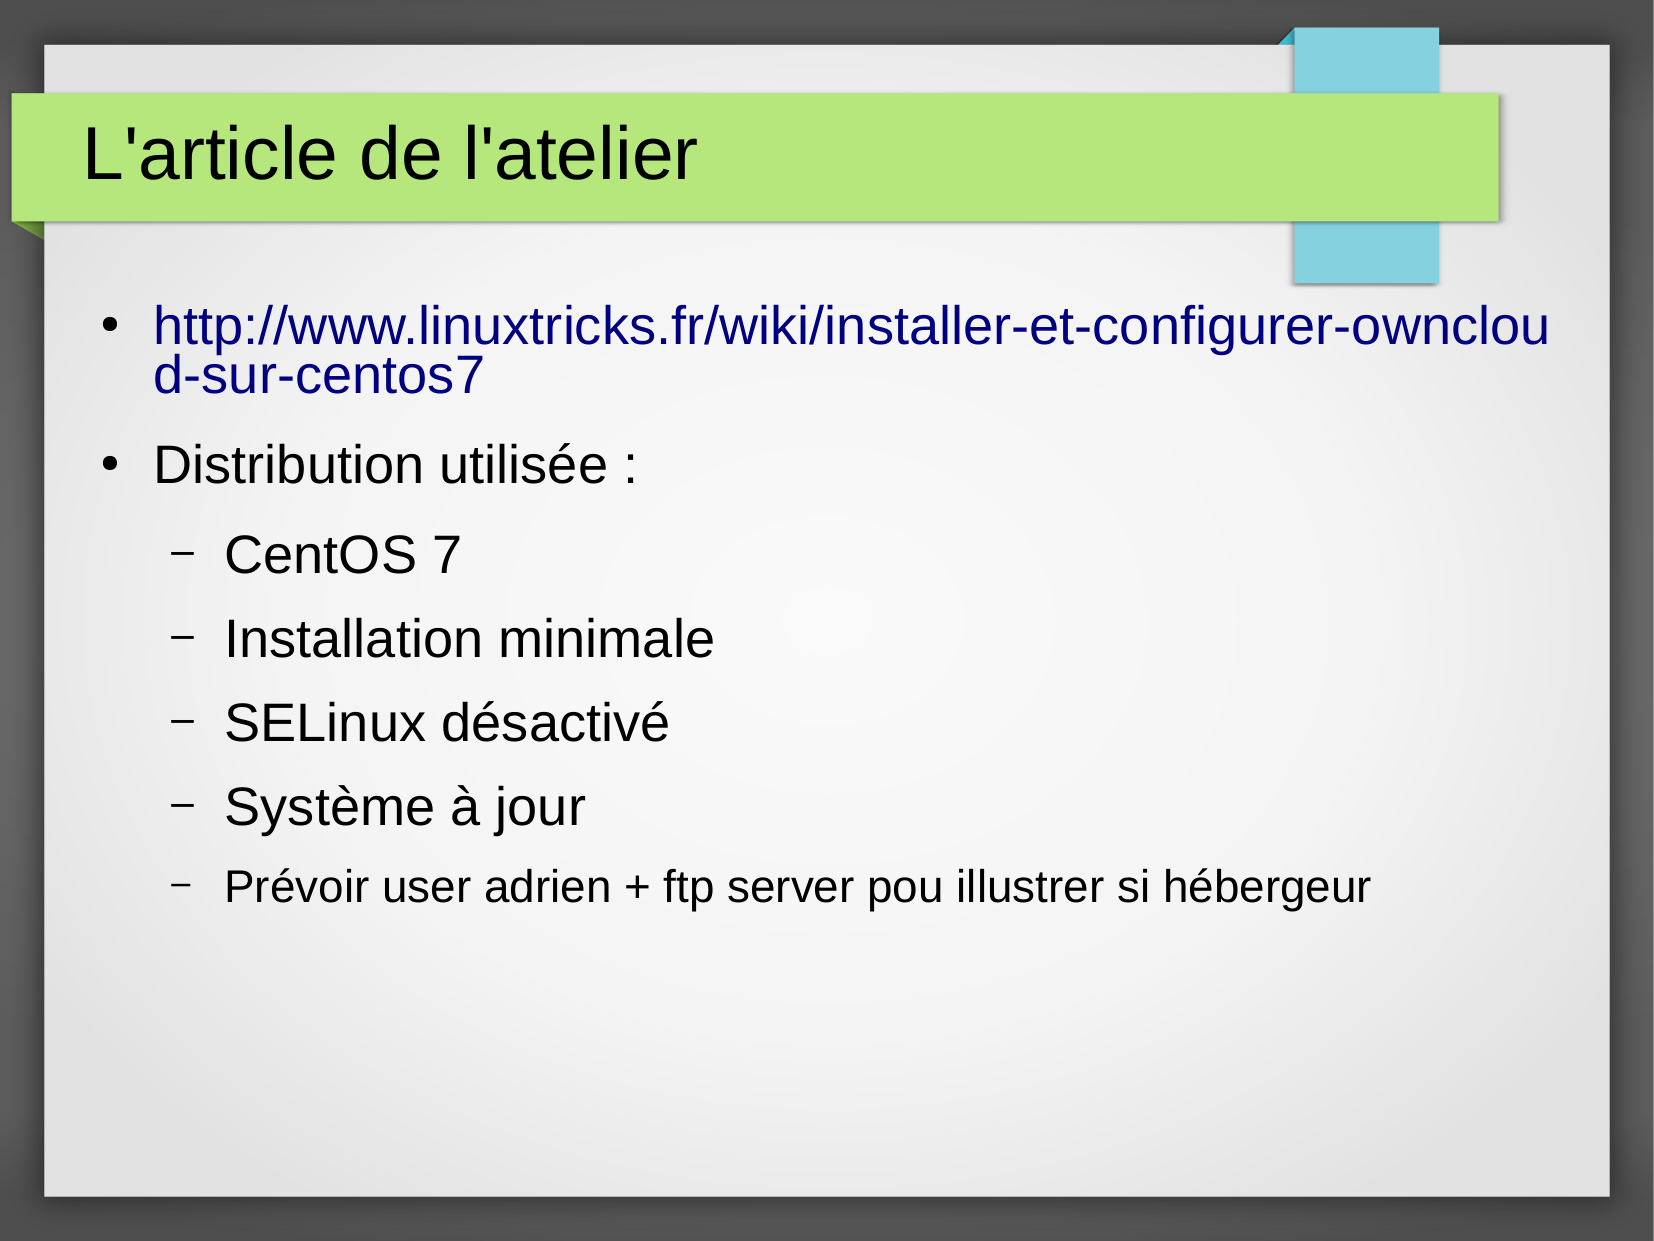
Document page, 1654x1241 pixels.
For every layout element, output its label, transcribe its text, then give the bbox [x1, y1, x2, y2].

list http://www.linuxtricks.fr/wiki/installer-et-configurer-owncloud-sur-centos7 Distribution utilisée : CentOS 7 Installation minimale SELinux désactivé Système à jour Prévoir user adrien + ftp server pou illustrer si hébergeur [82, 295, 1571, 1015]
picture [0, 0, 1654, 1241]
title L'article de l'atelier [82, 94, 1264, 213]
